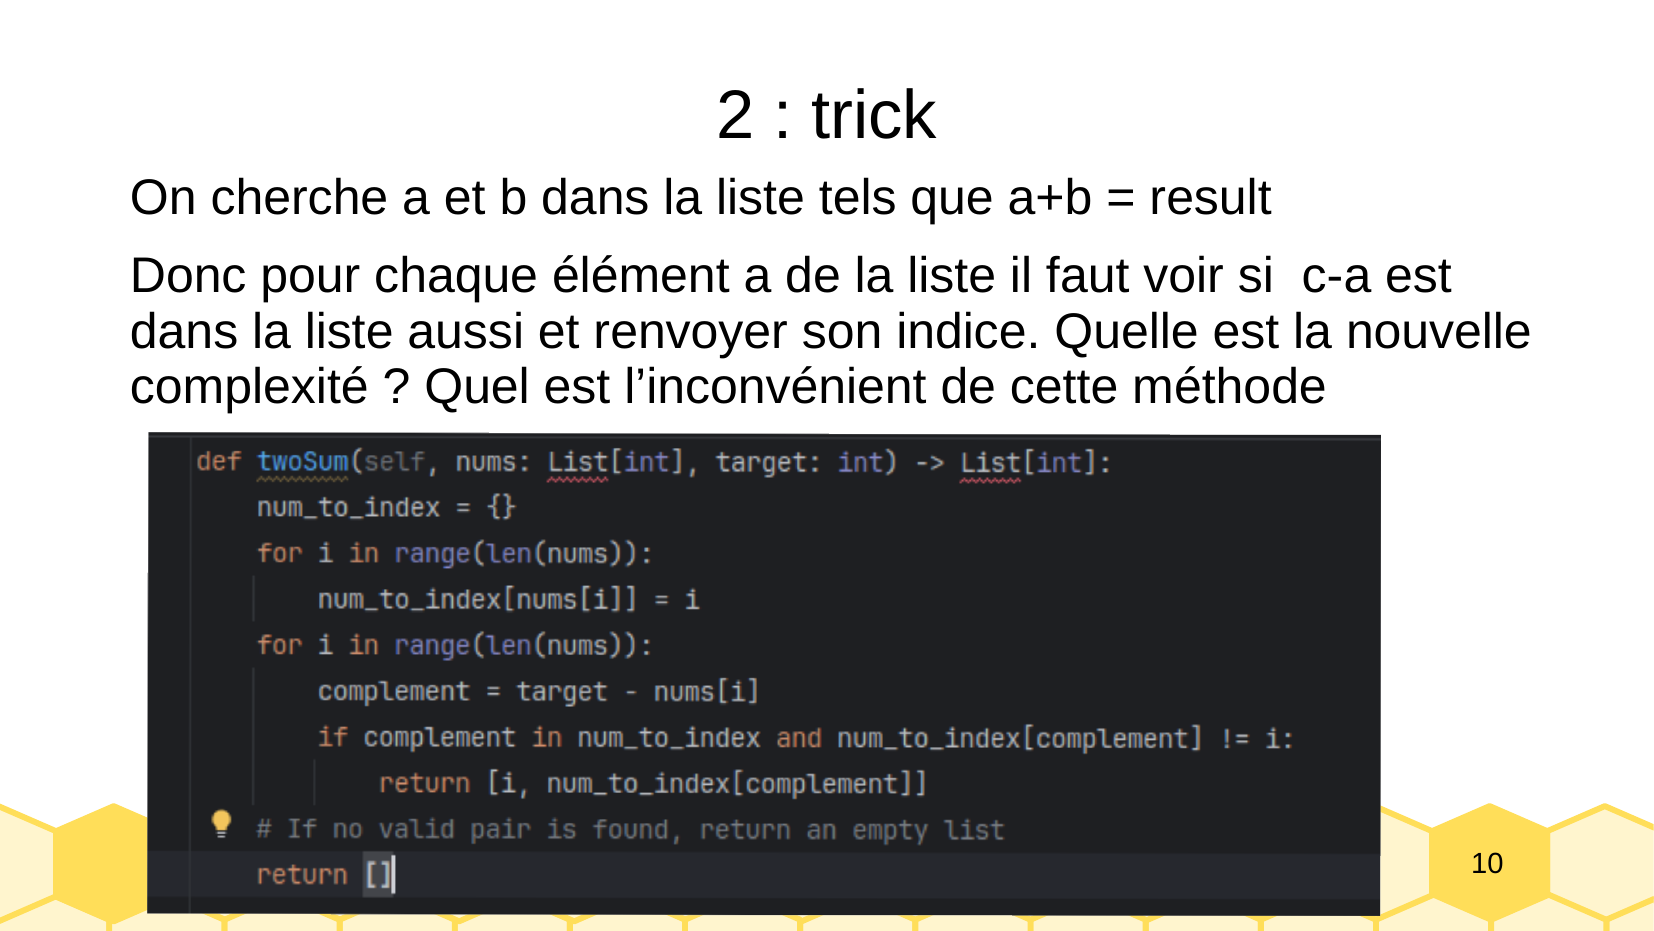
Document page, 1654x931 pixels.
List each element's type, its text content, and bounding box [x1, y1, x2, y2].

picture [146, 431, 1381, 916]
list On cherche a et b dans la liste tels que a+b = result Donc pour chaque élément a de la liste il faut voir si c-a est dans la liste aussi et renvoyer son indice. Quelle est la nouvelle complexité ? Quel est l’inconvénient de cette méthode [59, 169, 1548, 709]
title 2 : trick [82, 37, 1571, 193]
